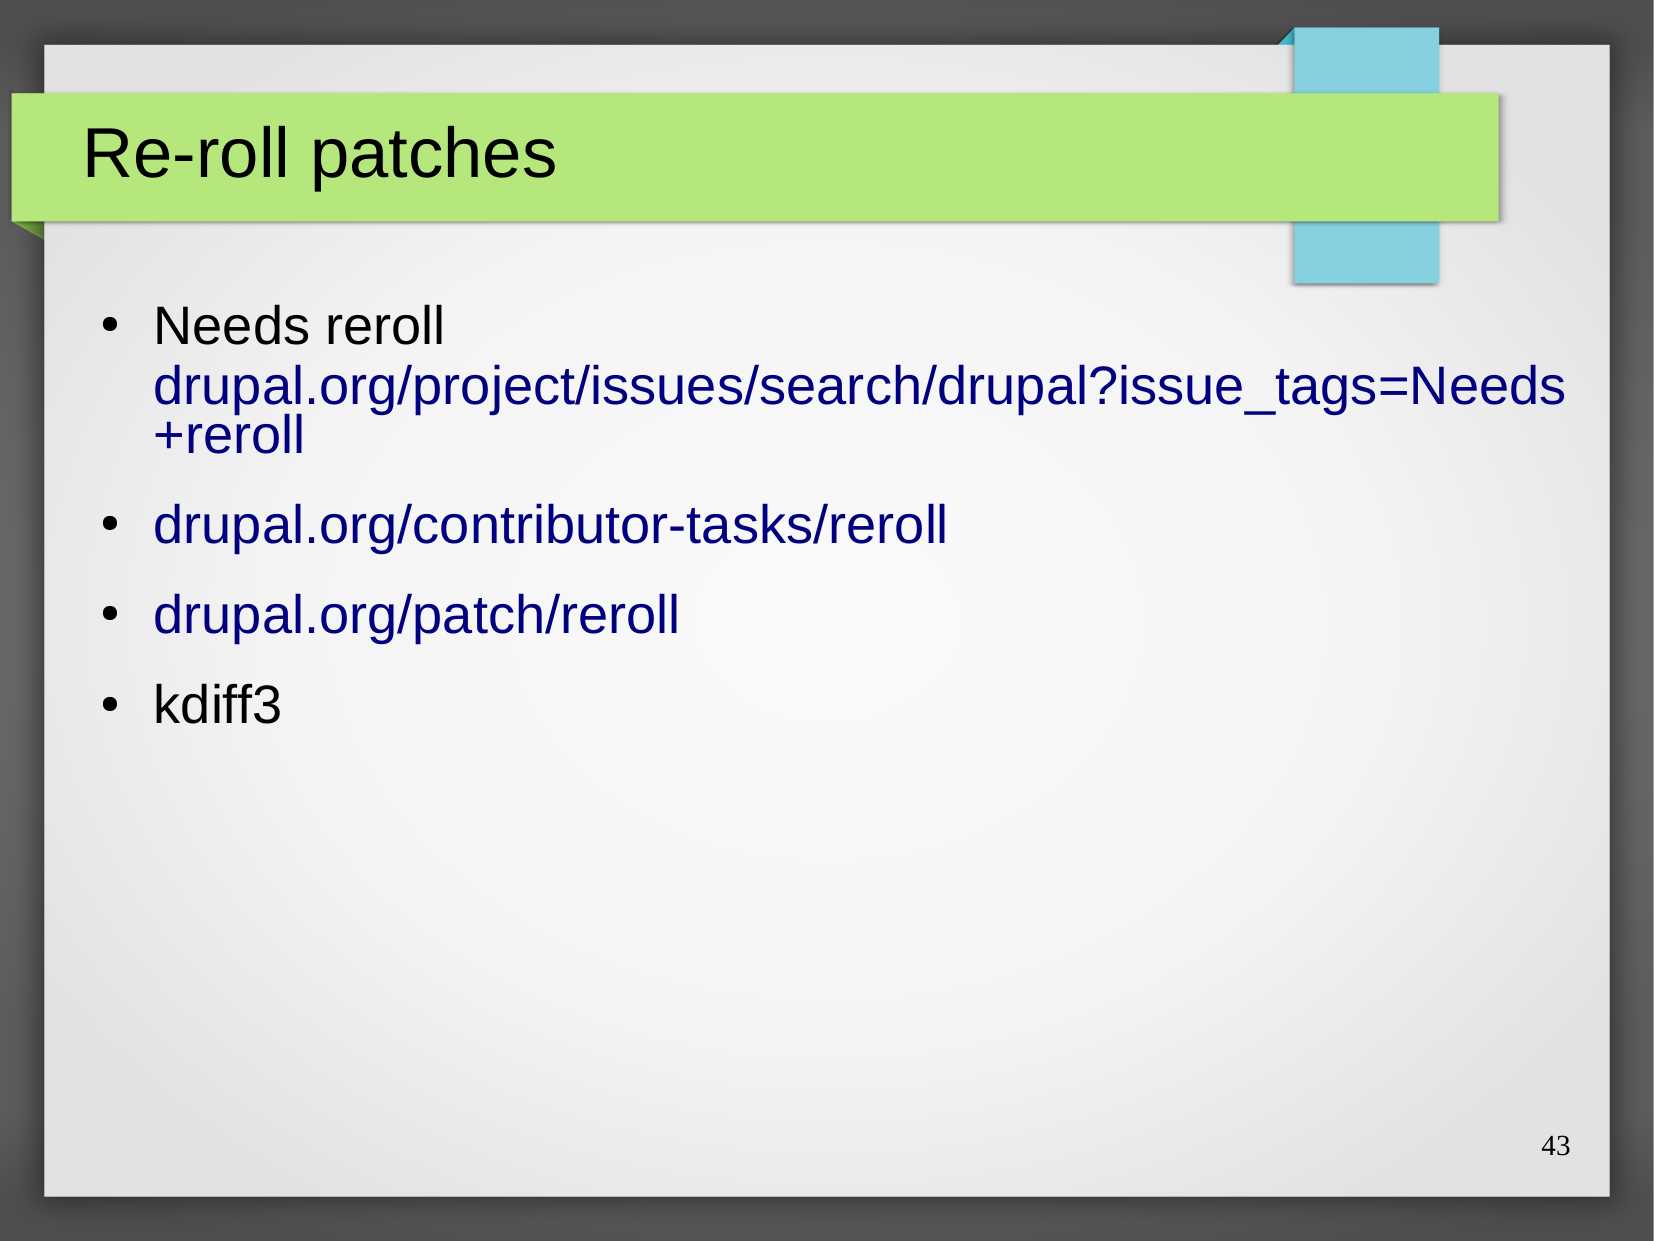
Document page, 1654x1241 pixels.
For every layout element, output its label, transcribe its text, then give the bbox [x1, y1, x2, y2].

title Re-roll patches [82, 49, 1571, 257]
picture [0, 0, 1654, 1241]
list Needs reroll drupal.org/project/issues/search/drupal?issue_tags=Needs+reroll drupal.org/contributor-tasks/reroll drupal.org/patch/reroll kdiff3 [82, 295, 1571, 1015]
